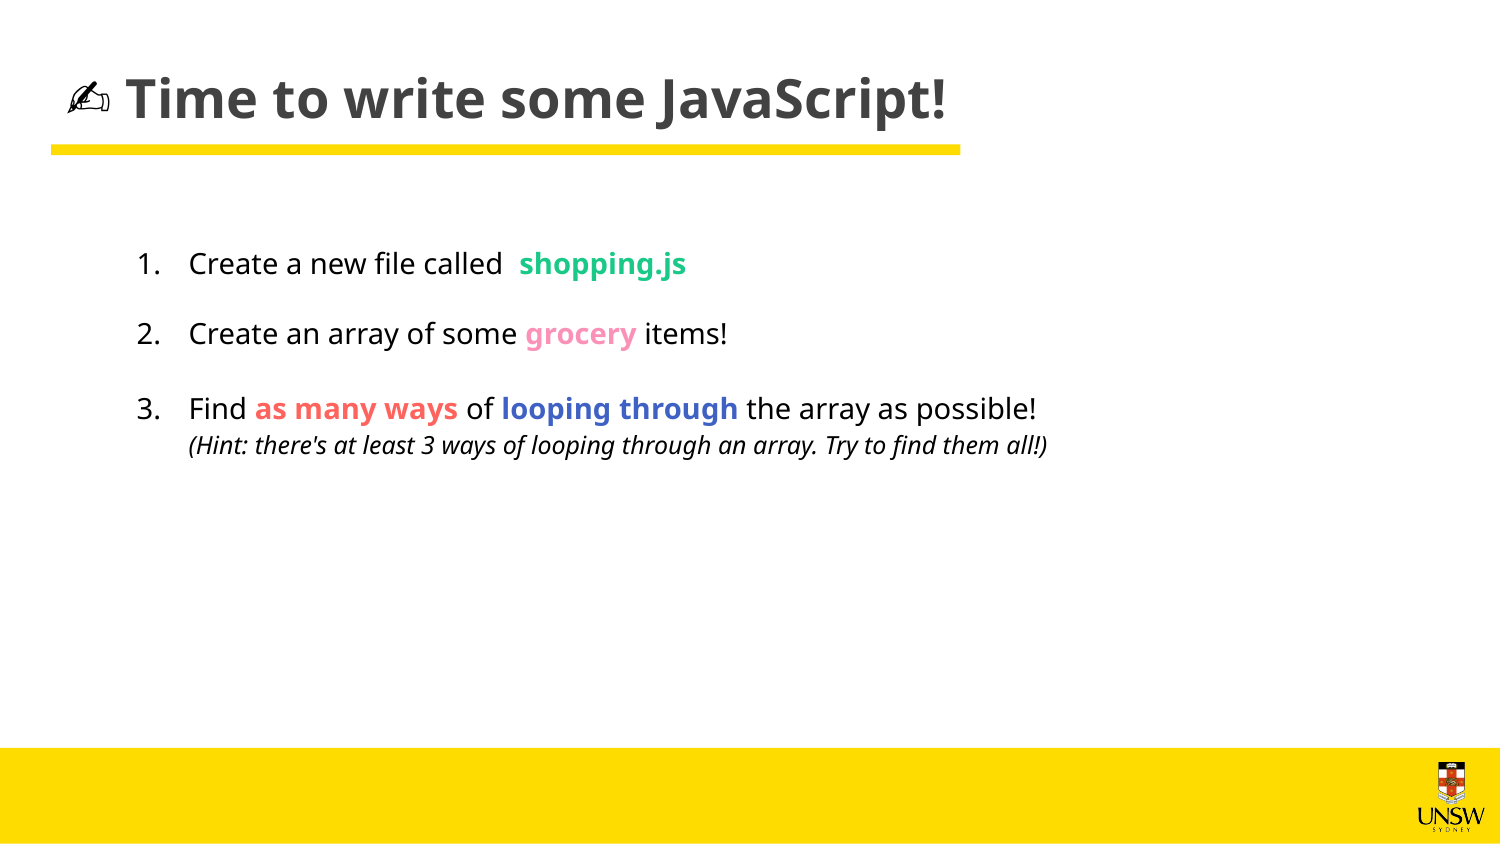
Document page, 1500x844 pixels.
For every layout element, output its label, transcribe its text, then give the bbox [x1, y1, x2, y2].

text_box Create a new file called shopping.js Create an array of some grocery items! Find as many ways of looping through the array as possible! (Hint: there's at least 3 ways of looping through an array. Try to find them all!) [98, 230, 1295, 510]
picture [1418, 762, 1485, 832]
text_box ✍️ Time to write some JavaScript! [51, 24, 1449, 145]
text_box [51, 144, 961, 156]
